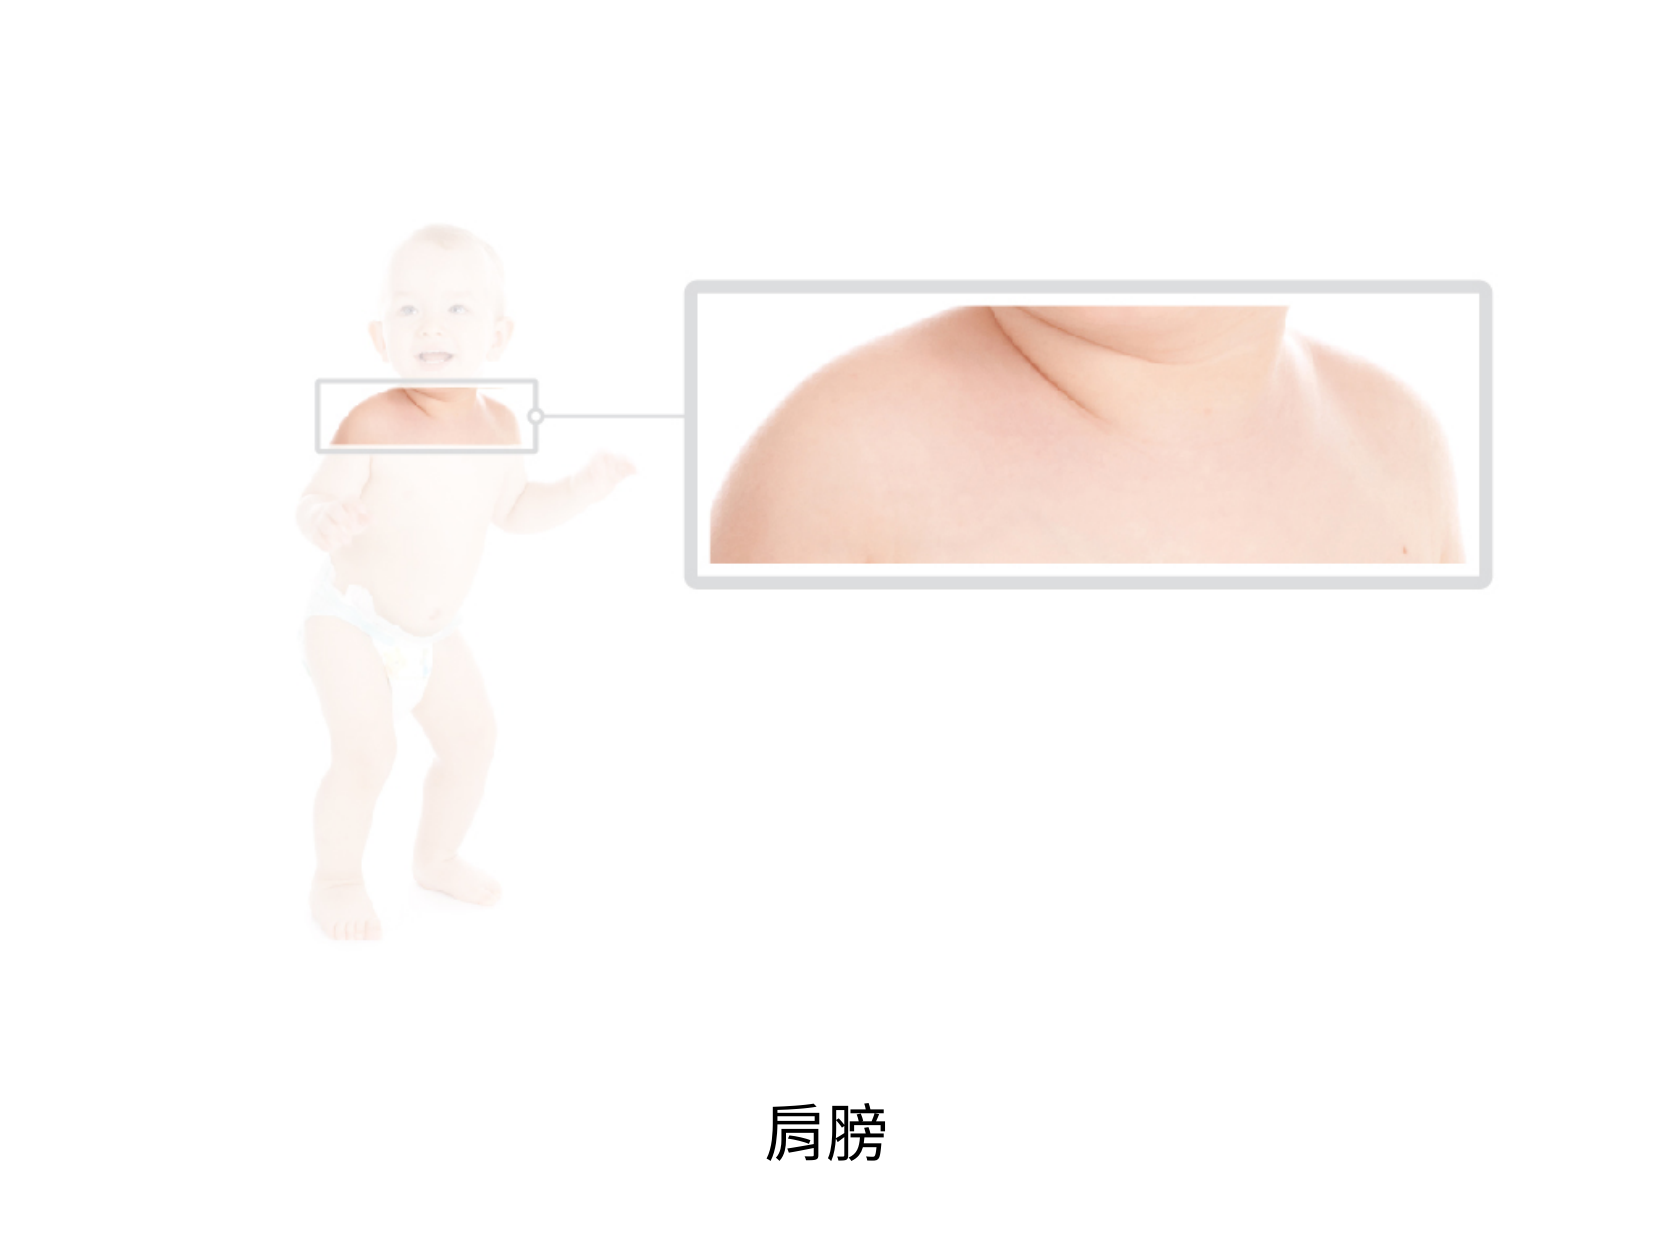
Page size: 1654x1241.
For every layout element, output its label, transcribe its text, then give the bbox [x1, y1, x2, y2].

picture [0, 0, 1654, 1241]
title 肩膀 [82, 1025, 1571, 1233]
